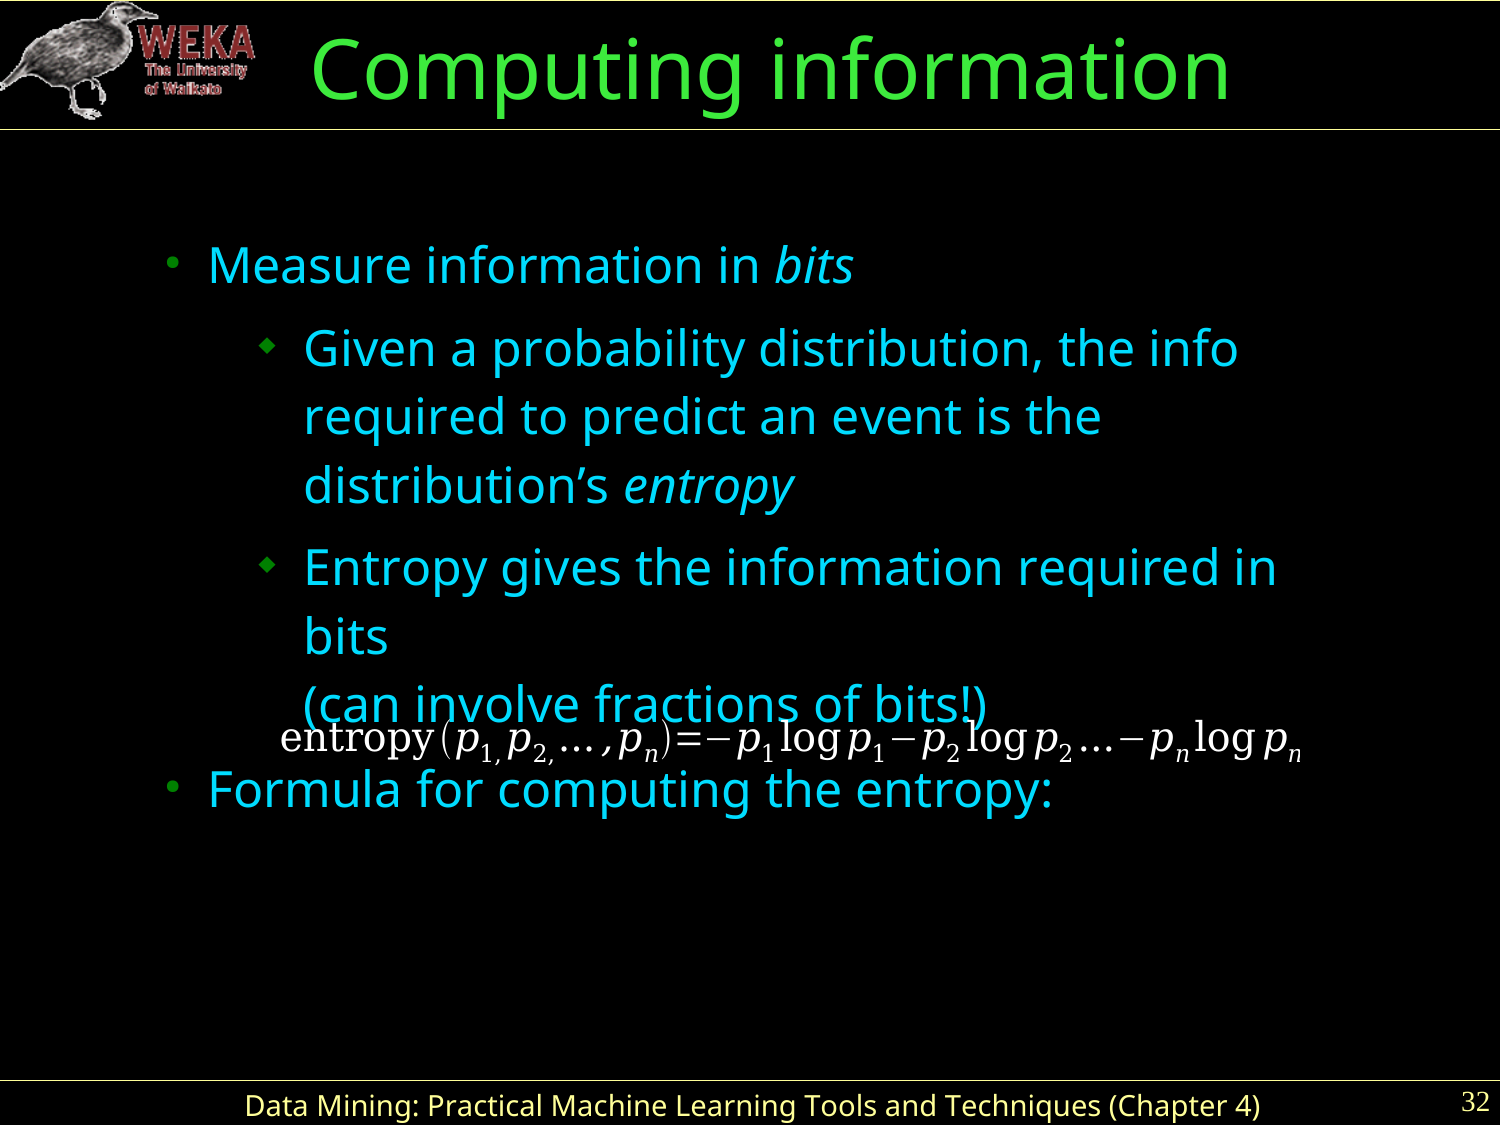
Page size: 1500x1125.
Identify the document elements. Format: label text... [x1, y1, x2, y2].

picture [0, 1, 266, 129]
title Computing information [295, 0, 1500, 148]
text_box Measure information in bits Given a probability distribution, the info required to predict an event is the distribution’s entropy Entropy gives the information required in bits (can involve fractions of bits!) Formula for computing the entropy: [149, 222, 1388, 898]
chart [273, 713, 1300, 768]
